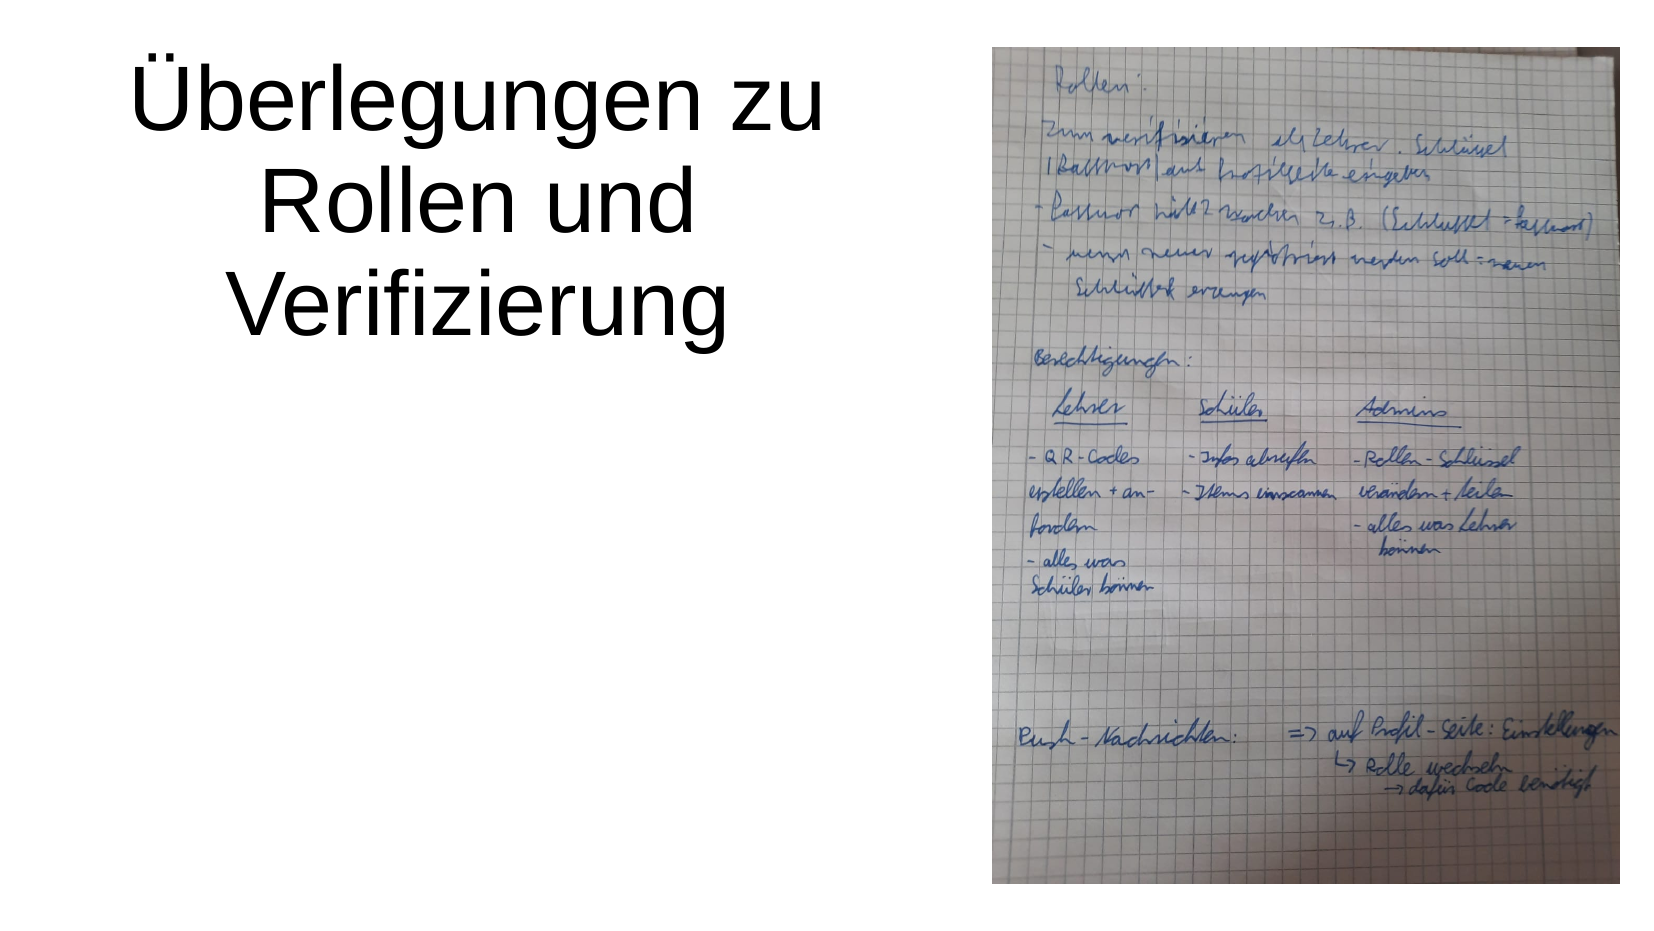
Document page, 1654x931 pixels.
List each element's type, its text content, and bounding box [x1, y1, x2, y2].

title Überlegungen zu Rollen und Verifizierung [70, 47, 886, 355]
picture [992, 47, 1620, 884]
